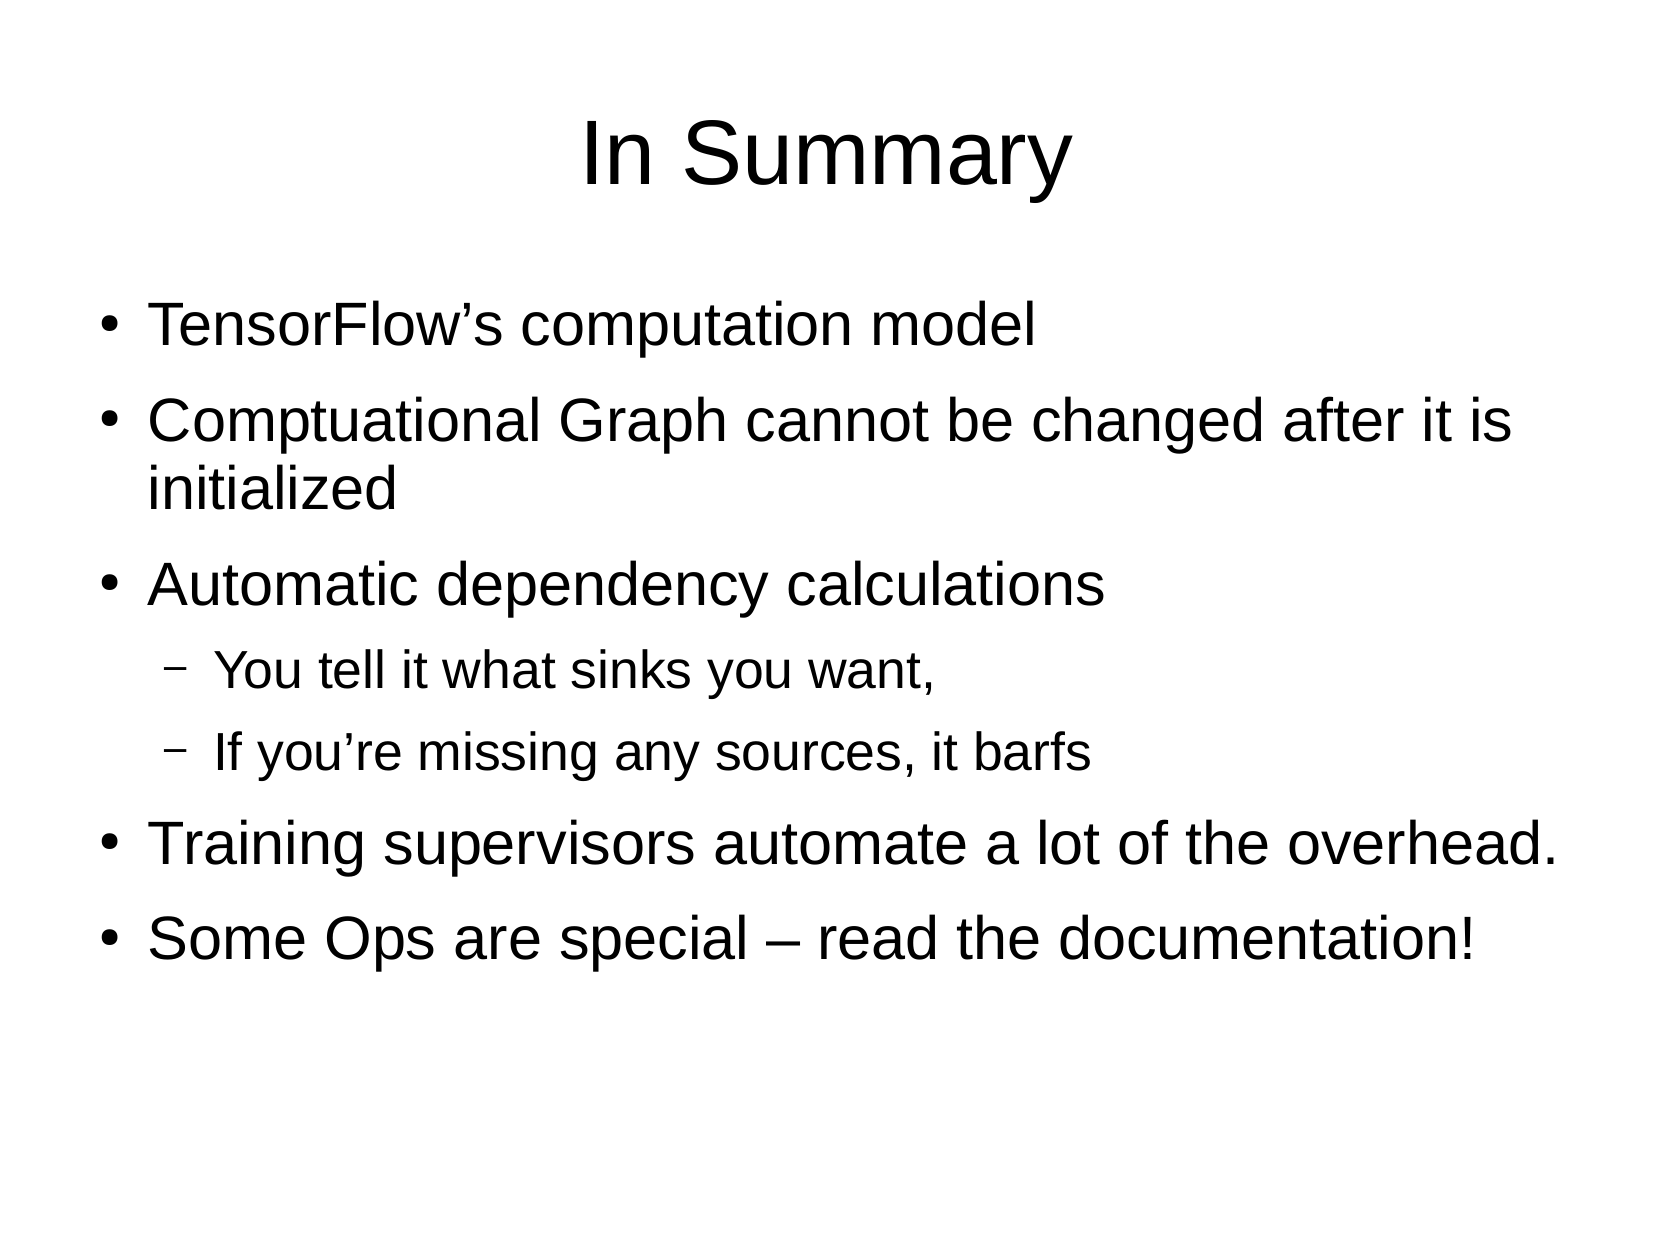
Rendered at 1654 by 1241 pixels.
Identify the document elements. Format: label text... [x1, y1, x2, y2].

list TensorFlow’s computation model Comptuational Graph cannot be changed after it is initialized Automatic dependency calculations You tell it what sinks you want, If you’re missing any sources, it barfs Training supervisors automate a lot of the overhead. Some Ops are special – read the documentation! [82, 290, 1571, 1010]
title In Summary [82, 49, 1571, 257]
